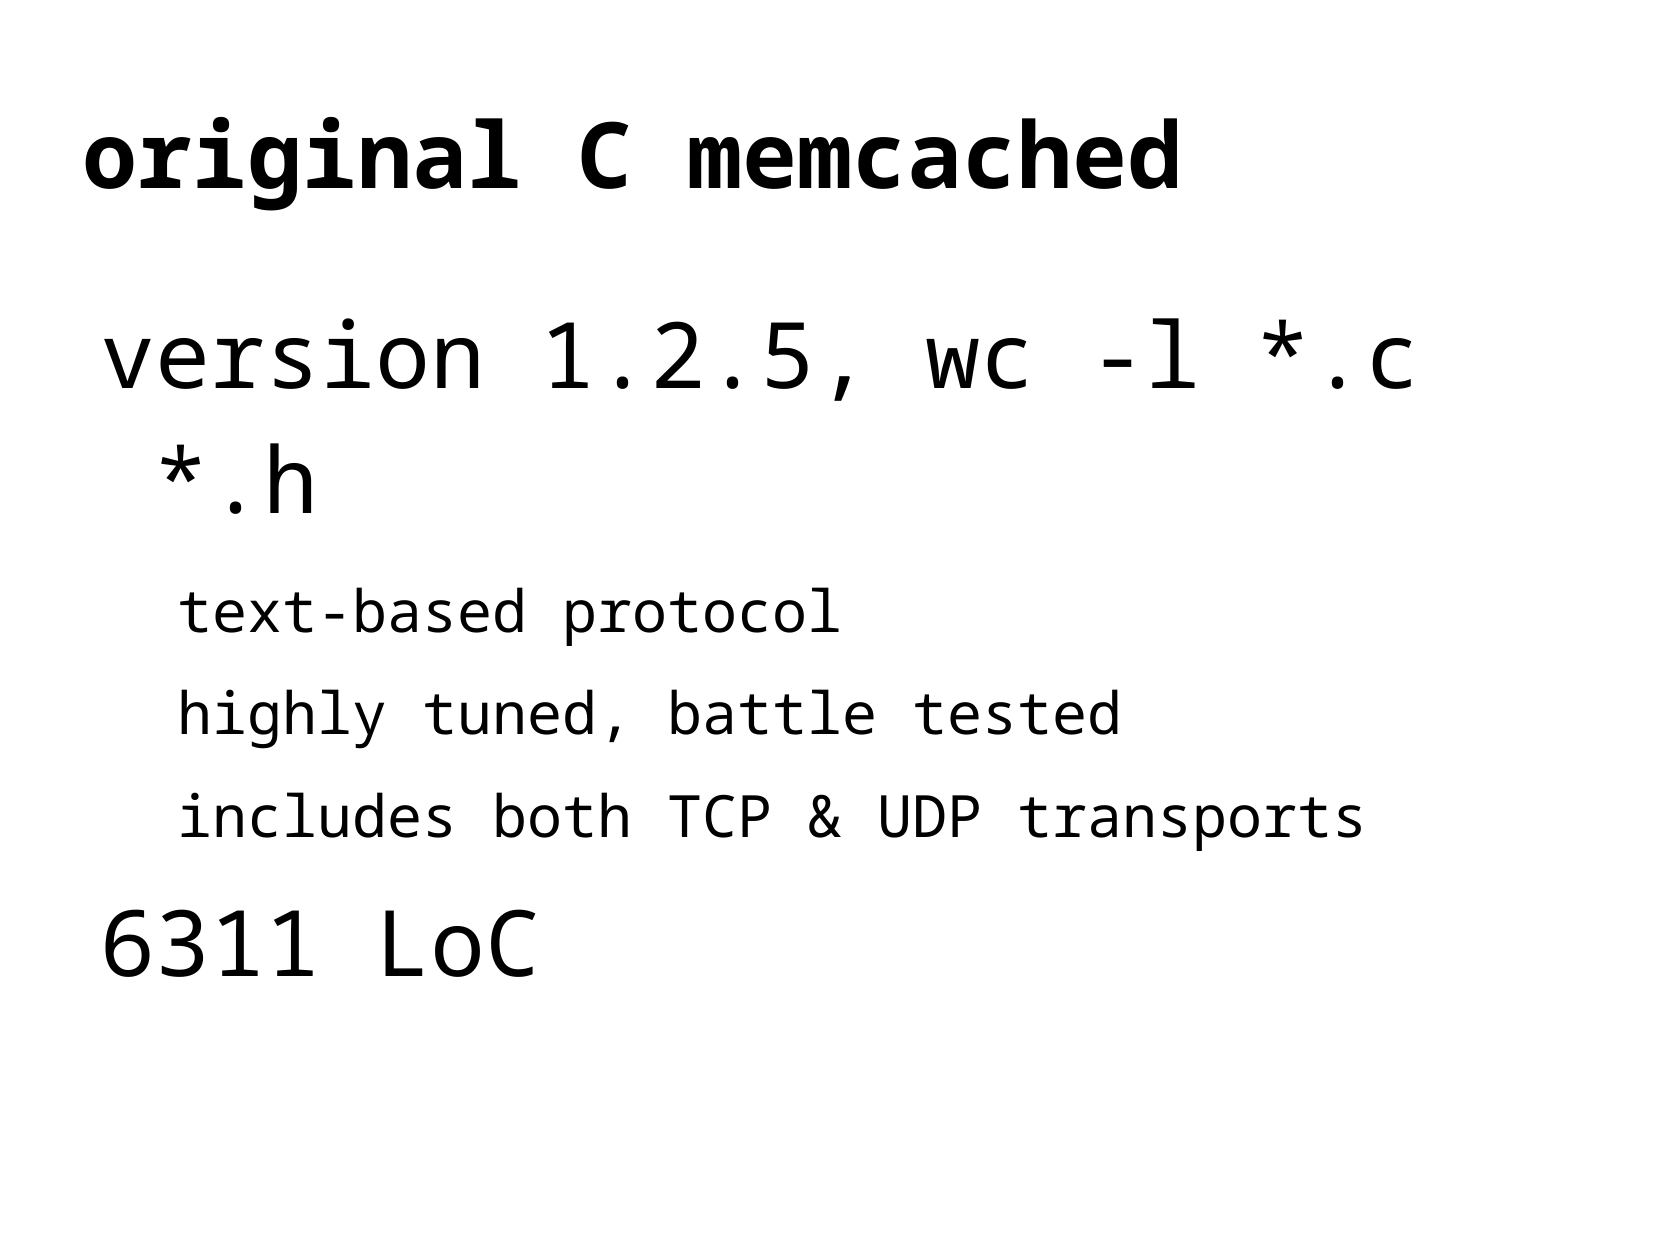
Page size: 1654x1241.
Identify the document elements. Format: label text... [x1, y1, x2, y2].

list version 1.2.5, wc -l *.c *.h text-based protocol highly tuned, battle tested includes both TCP & UDP transports 6311 LoC [82, 290, 1571, 1094]
title original C memcached [82, 49, 1571, 257]
